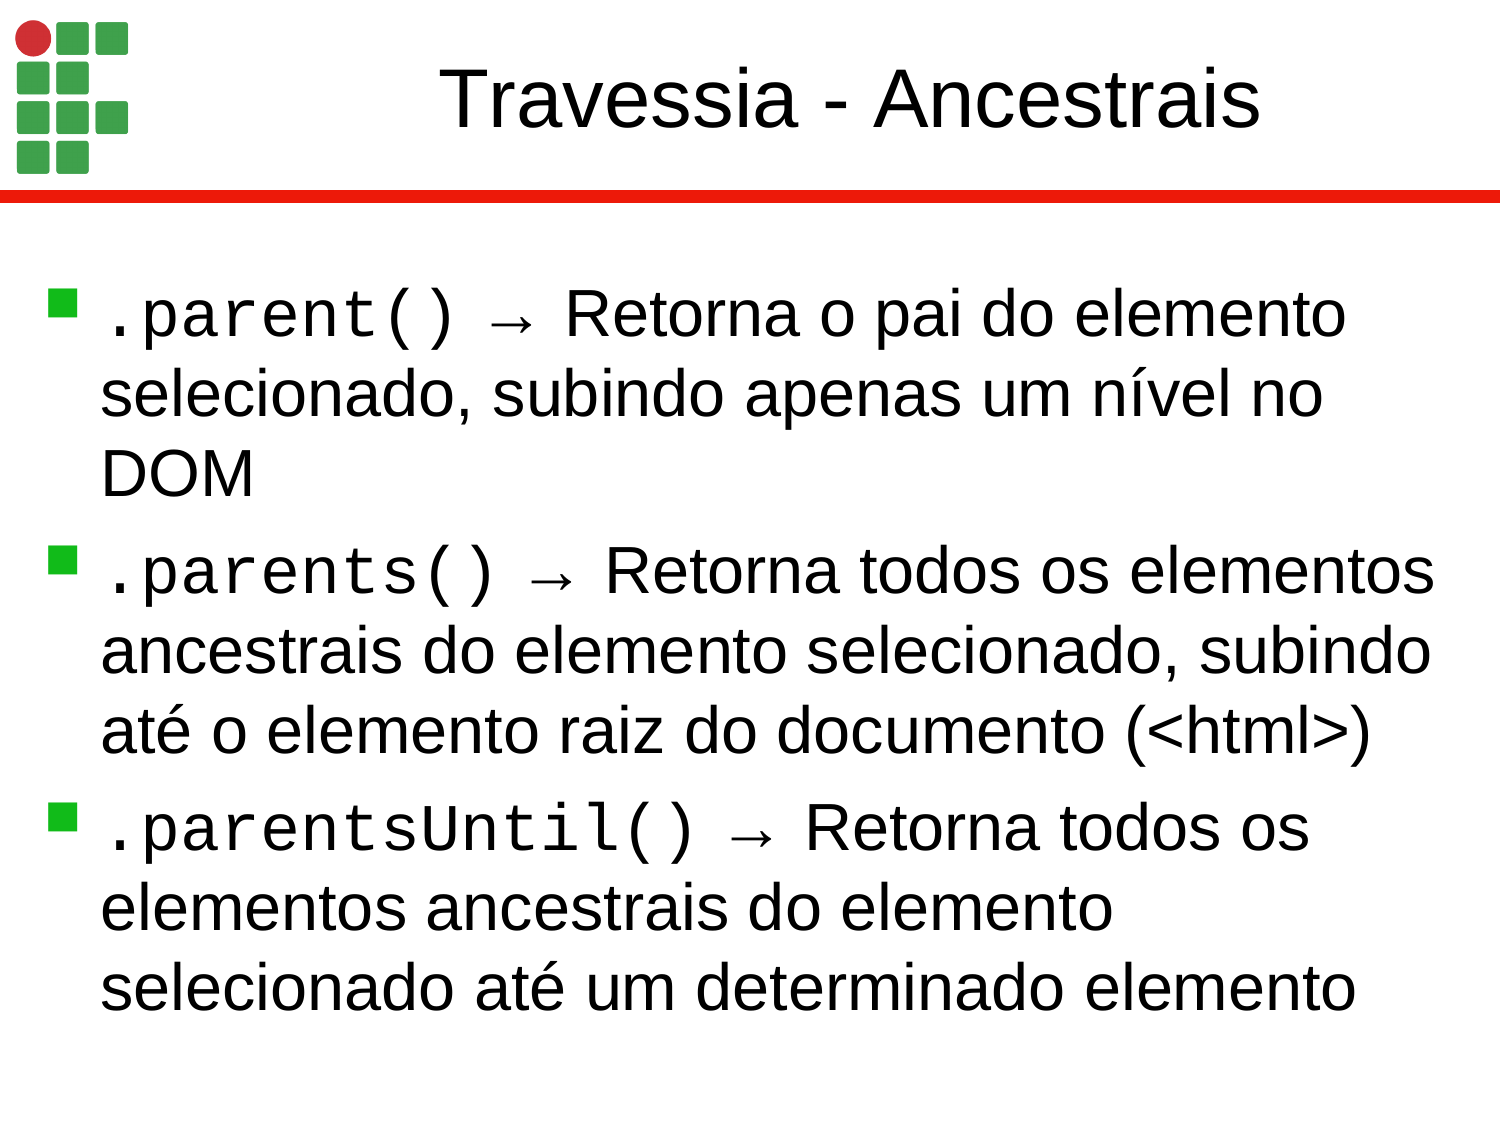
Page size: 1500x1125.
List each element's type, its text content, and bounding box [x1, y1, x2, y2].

list .parent() → Retorna o pai do elemento selecionado, subindo apenas um nível no DOM .parents() → Retorna todos os elementos ancestrais do elemento selecionado, subindo até o elemento raiz do documento (<html>) .parentsUntil() → Retorna todos os elementos ancestrais do elemento selecionado até um determinado elemento [29, 207, 1471, 1087]
title Travessia - Ancestrais [230, 0, 1471, 202]
picture [14, 16, 130, 178]
